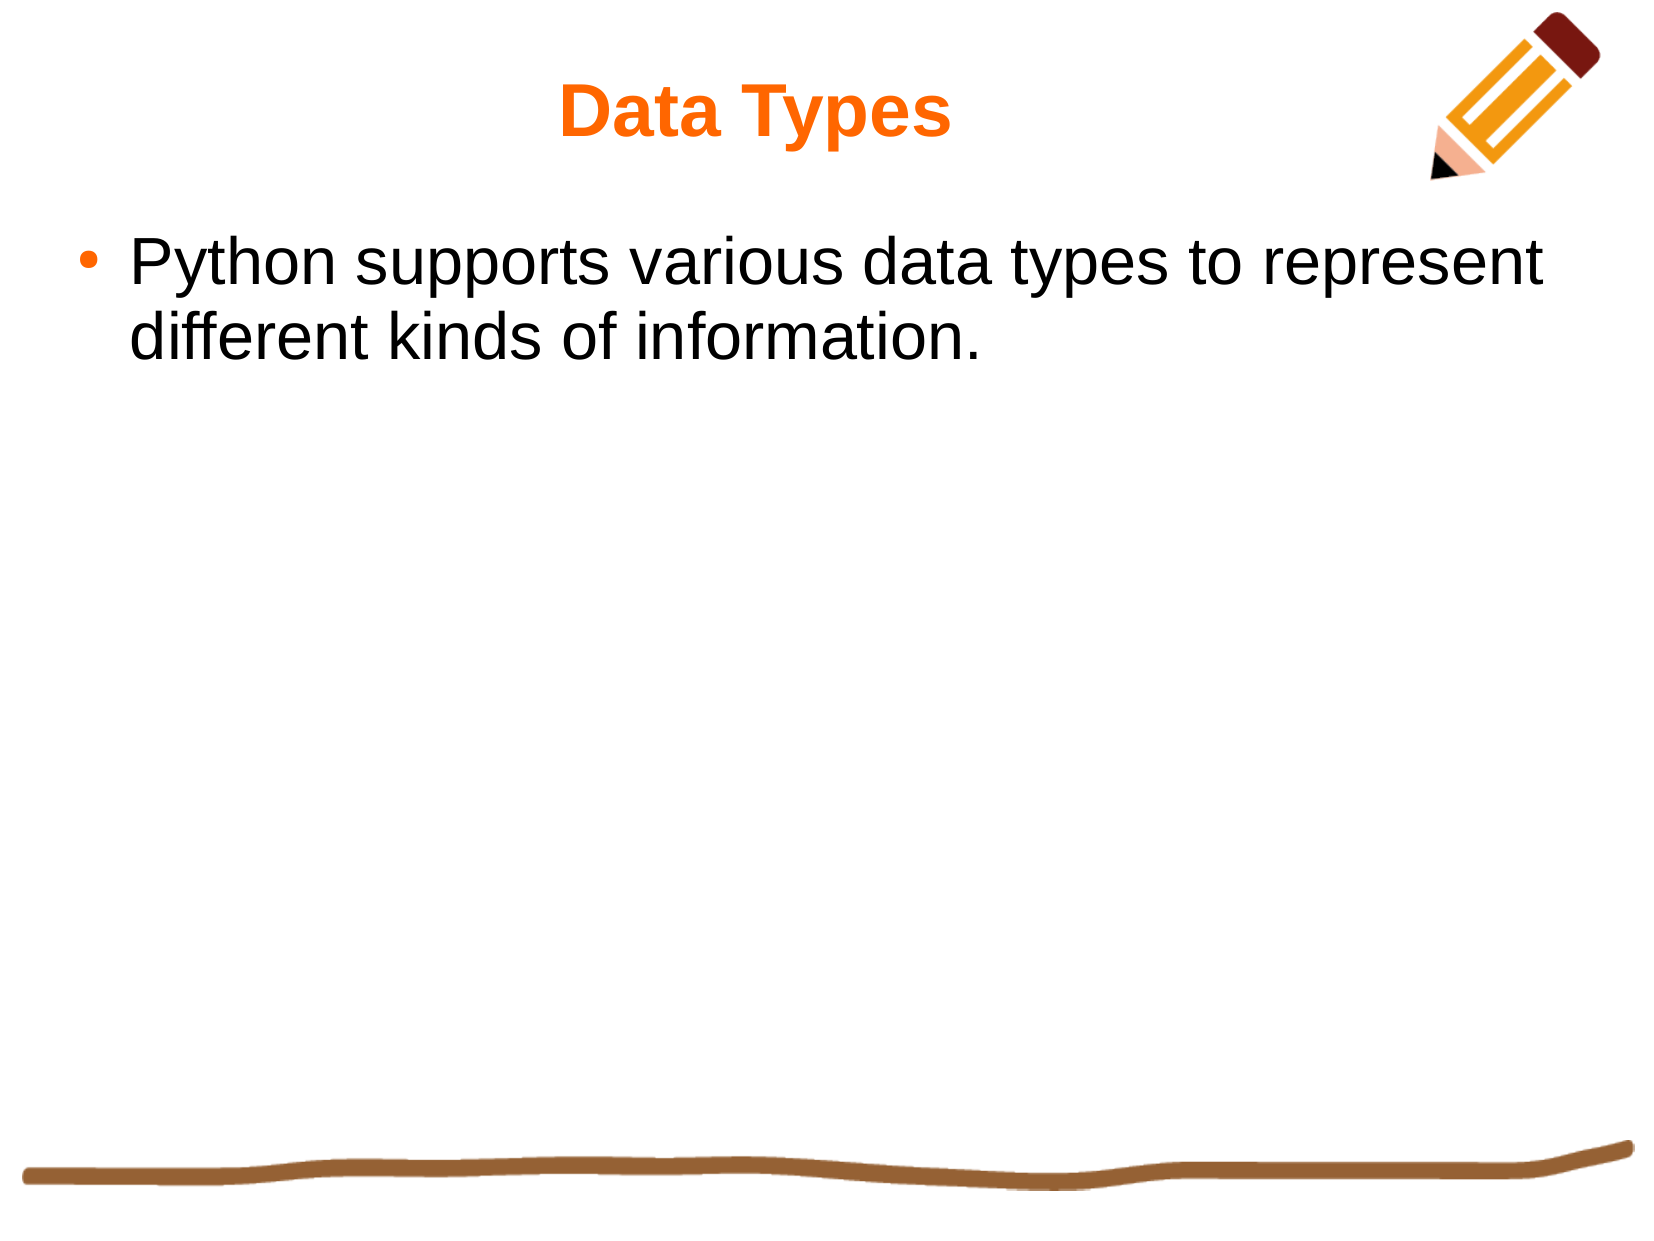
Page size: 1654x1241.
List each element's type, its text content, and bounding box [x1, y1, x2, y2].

list Python supports various data types to represent different kinds of information. [59, 224, 1607, 768]
picture [22, 1140, 1635, 1191]
picture [1430, 12, 1601, 181]
title Data Types [82, 49, 1430, 172]
